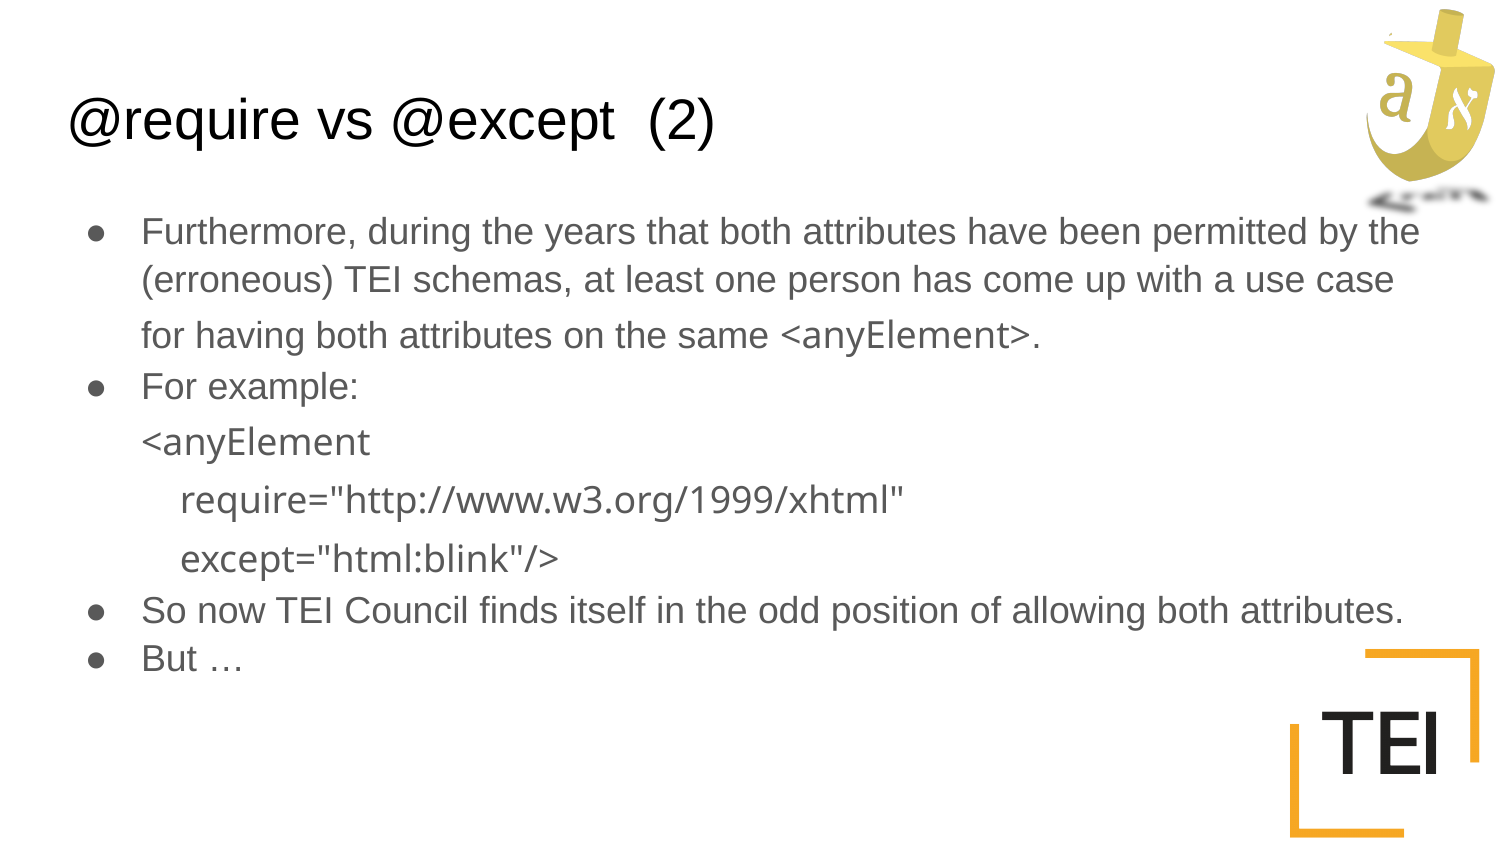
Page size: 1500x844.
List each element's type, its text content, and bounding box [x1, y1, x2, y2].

title @require vs @except (2) [51, 72, 1449, 167]
picture [1352, 0, 1500, 220]
list Furthermore, during the years that both attributes have been permitted by the (erroneous) TEI schemas, at least one person has come up with a use case for having both attributes on the same <anyElement>. For example: <anyElement require="http://www.w3.org/1999/xhtml" except="html:blink"/> So now TEI Council finds itself in the odd position of allowing both attributes. But … [51, 189, 1449, 750]
picture [1285, 645, 1484, 844]
